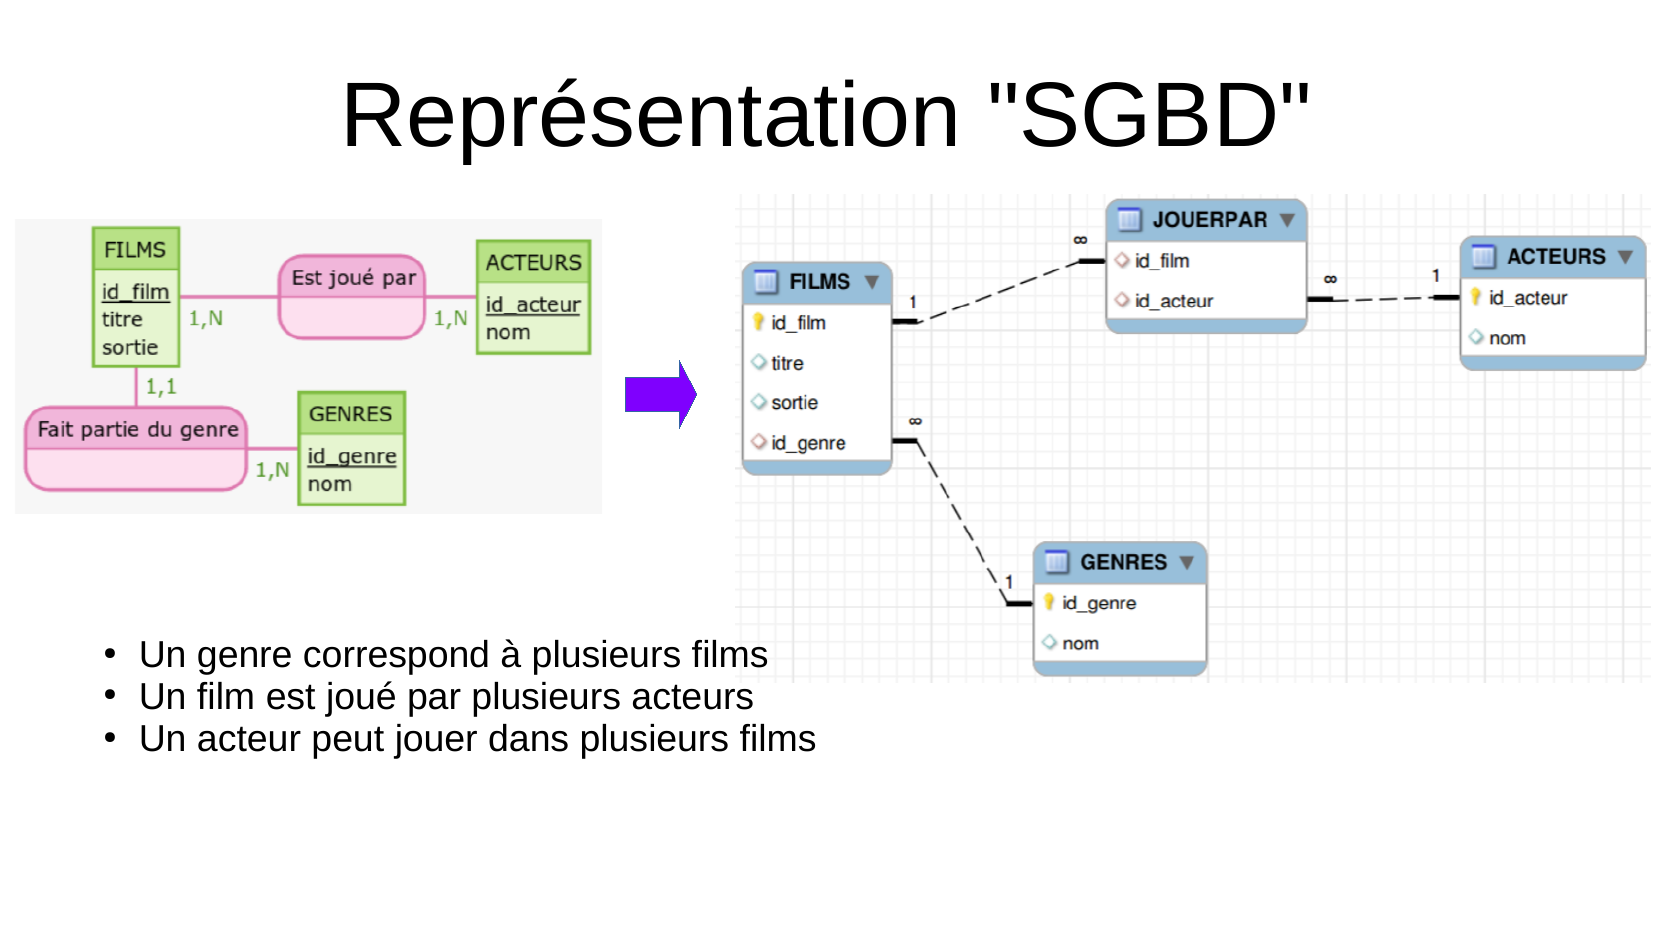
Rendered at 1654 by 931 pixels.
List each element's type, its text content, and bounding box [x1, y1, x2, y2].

picture [735, 194, 1651, 683]
picture [14, 218, 603, 514]
text_box Un genre correspond à plusieurs films Un film est joué par plusieurs acteurs Un acteur peut jouer dans plusieurs films [88, 625, 910, 771]
title Représentation "SGBD" [82, 37, 1571, 193]
text_box [625, 360, 697, 429]
